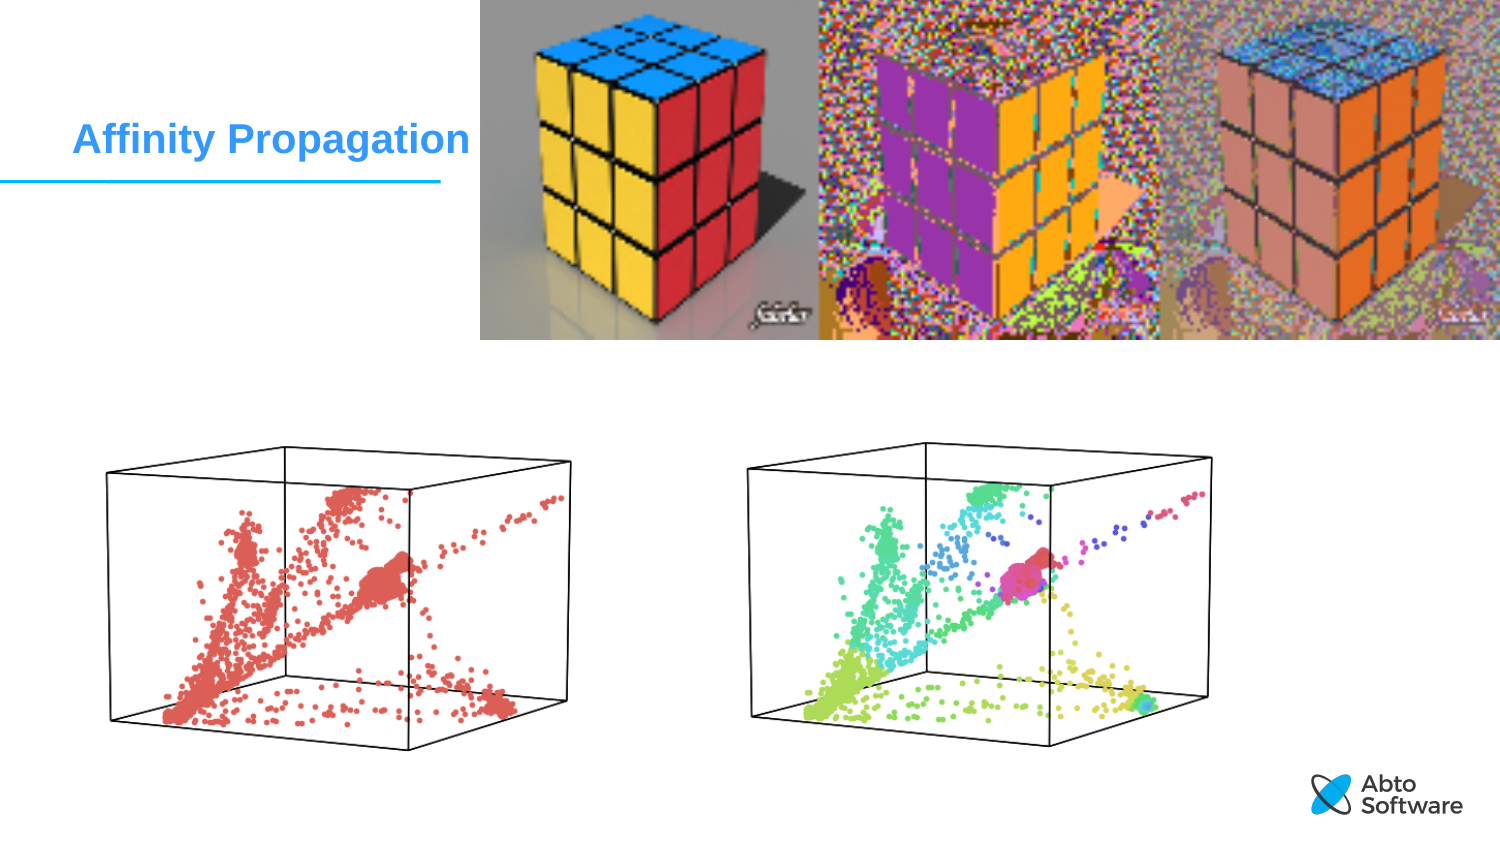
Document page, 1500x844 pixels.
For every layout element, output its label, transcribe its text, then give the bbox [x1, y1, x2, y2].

picture [4, 344, 1474, 844]
title Affinity Propagation [71, 68, 480, 210]
picture [480, 0, 1500, 340]
